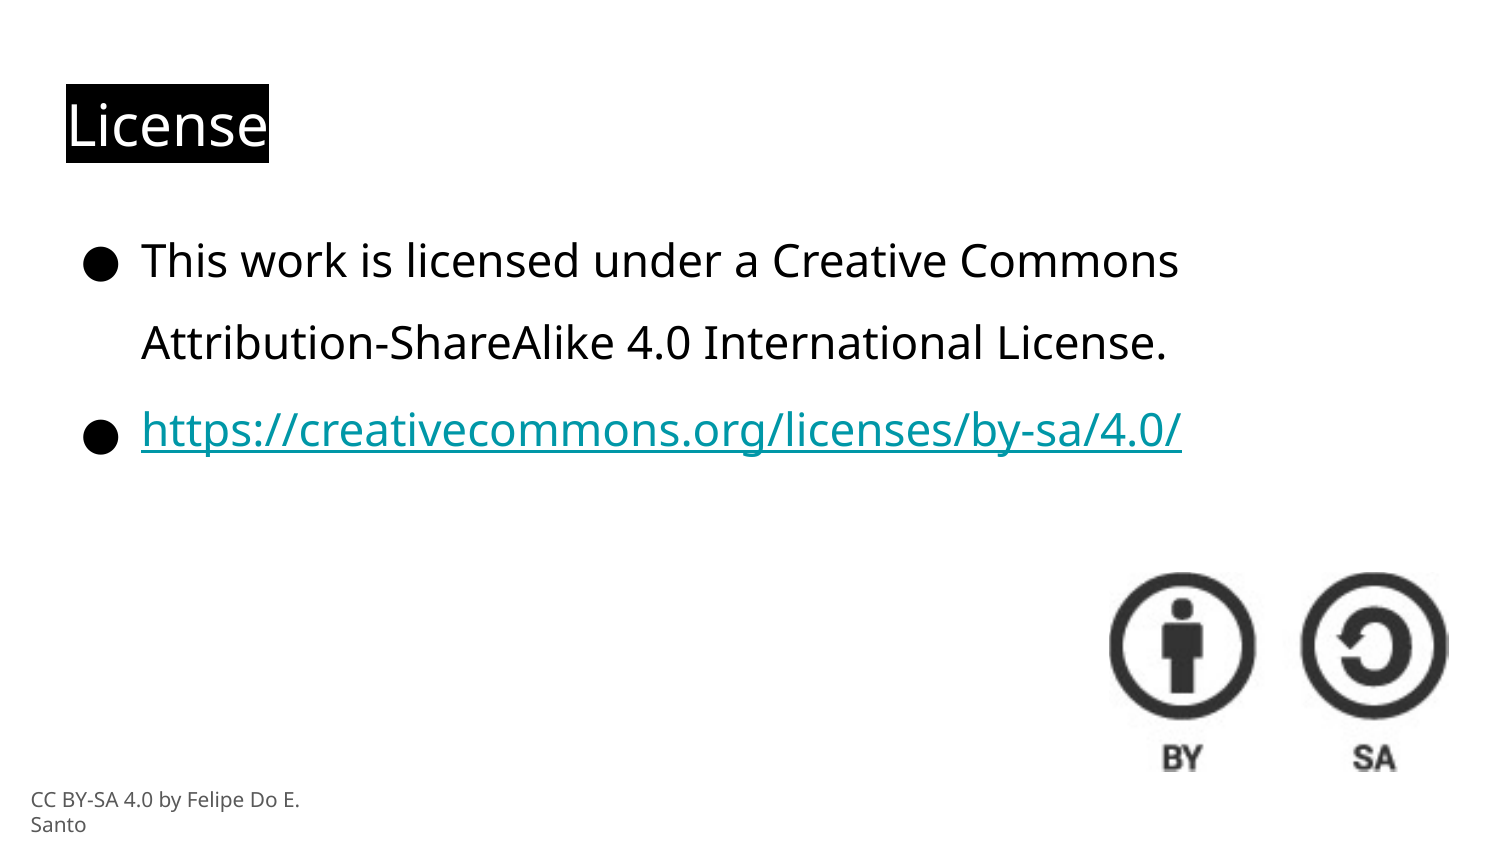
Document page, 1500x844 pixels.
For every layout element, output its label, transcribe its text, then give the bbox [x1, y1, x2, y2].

picture [1109, 572, 1449, 772]
text_box CC BY-SA 4.0 by Felipe Do E. Santo [15, 771, 356, 826]
list This work is licensed under a Creative Commons Attribution-ShareAlike 4.0 International License. https://creativecommons.org/licenses/by-sa/4.0/ [51, 189, 1449, 750]
title License [51, 72, 1449, 167]
